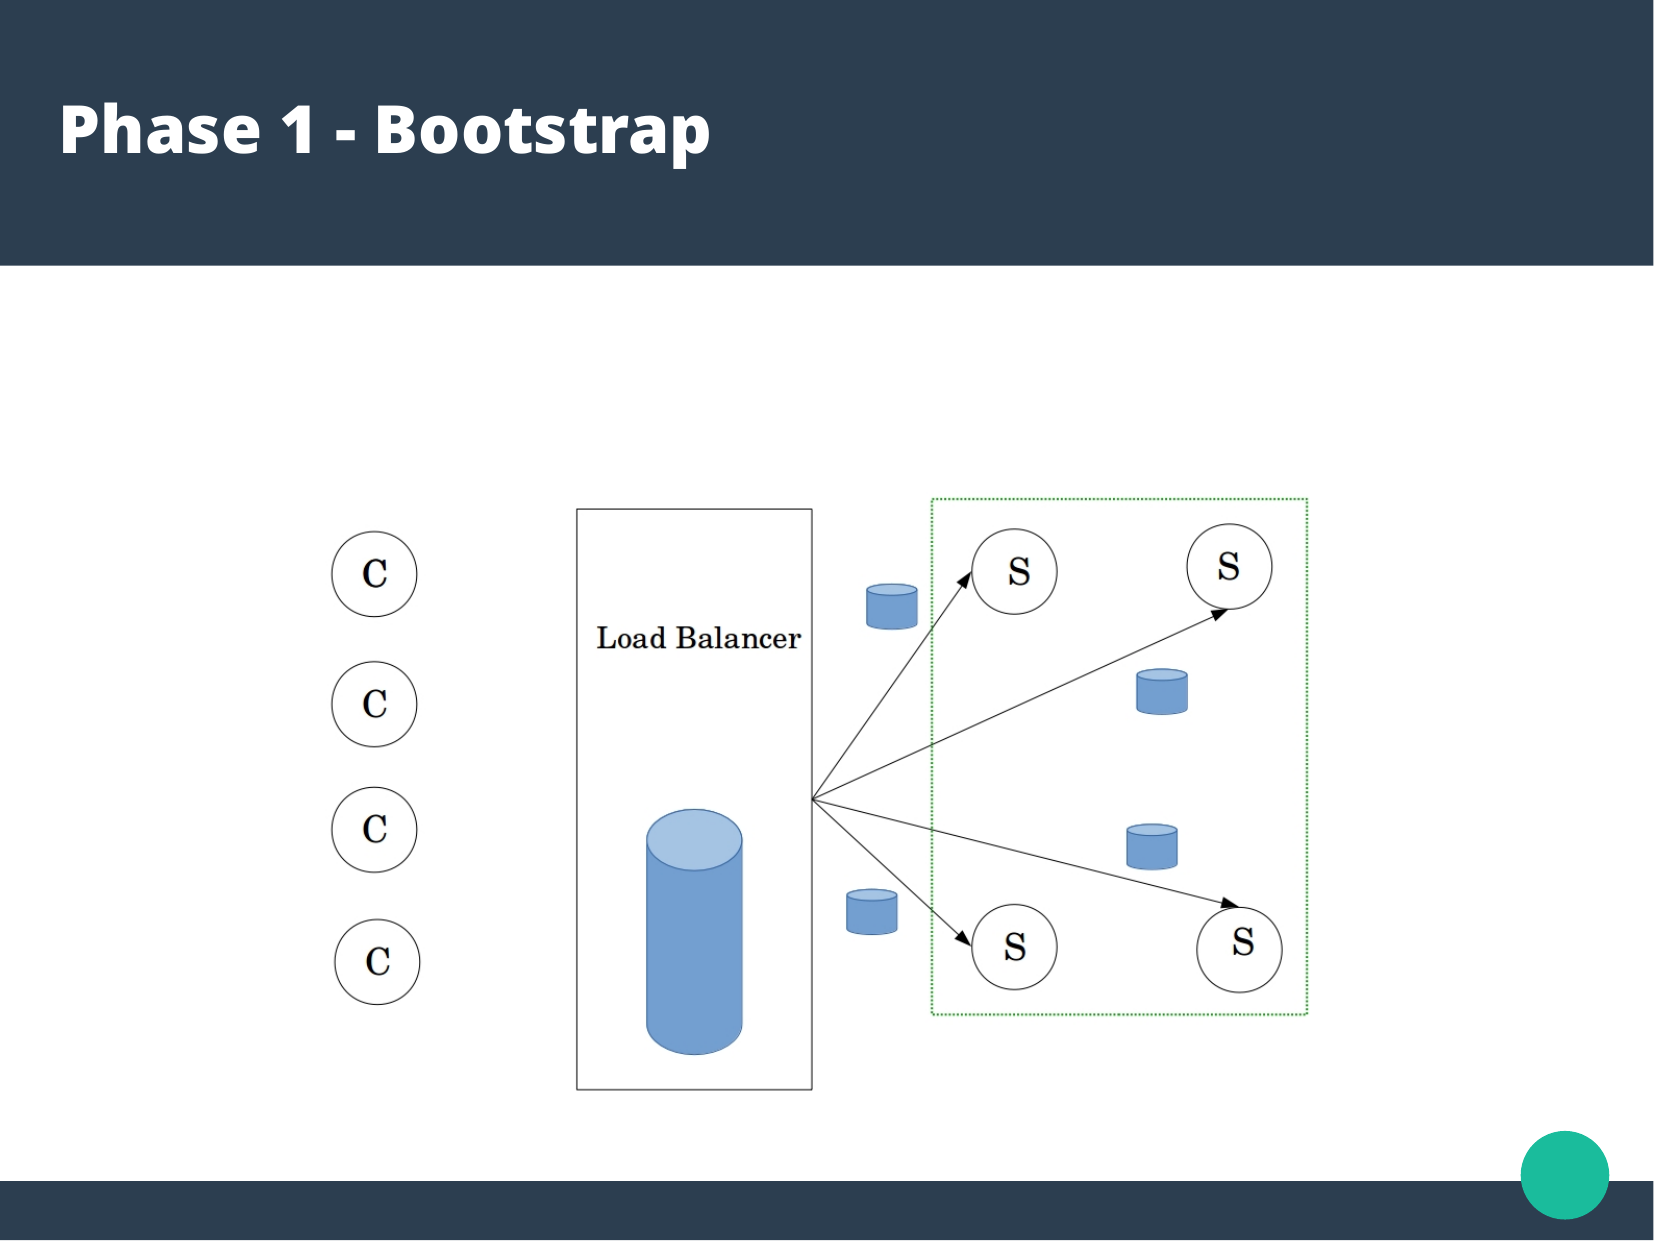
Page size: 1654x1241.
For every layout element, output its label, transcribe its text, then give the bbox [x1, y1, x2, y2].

title Phase 1 - Bootstrap [59, 49, 1595, 207]
picture [242, 324, 1412, 1152]
